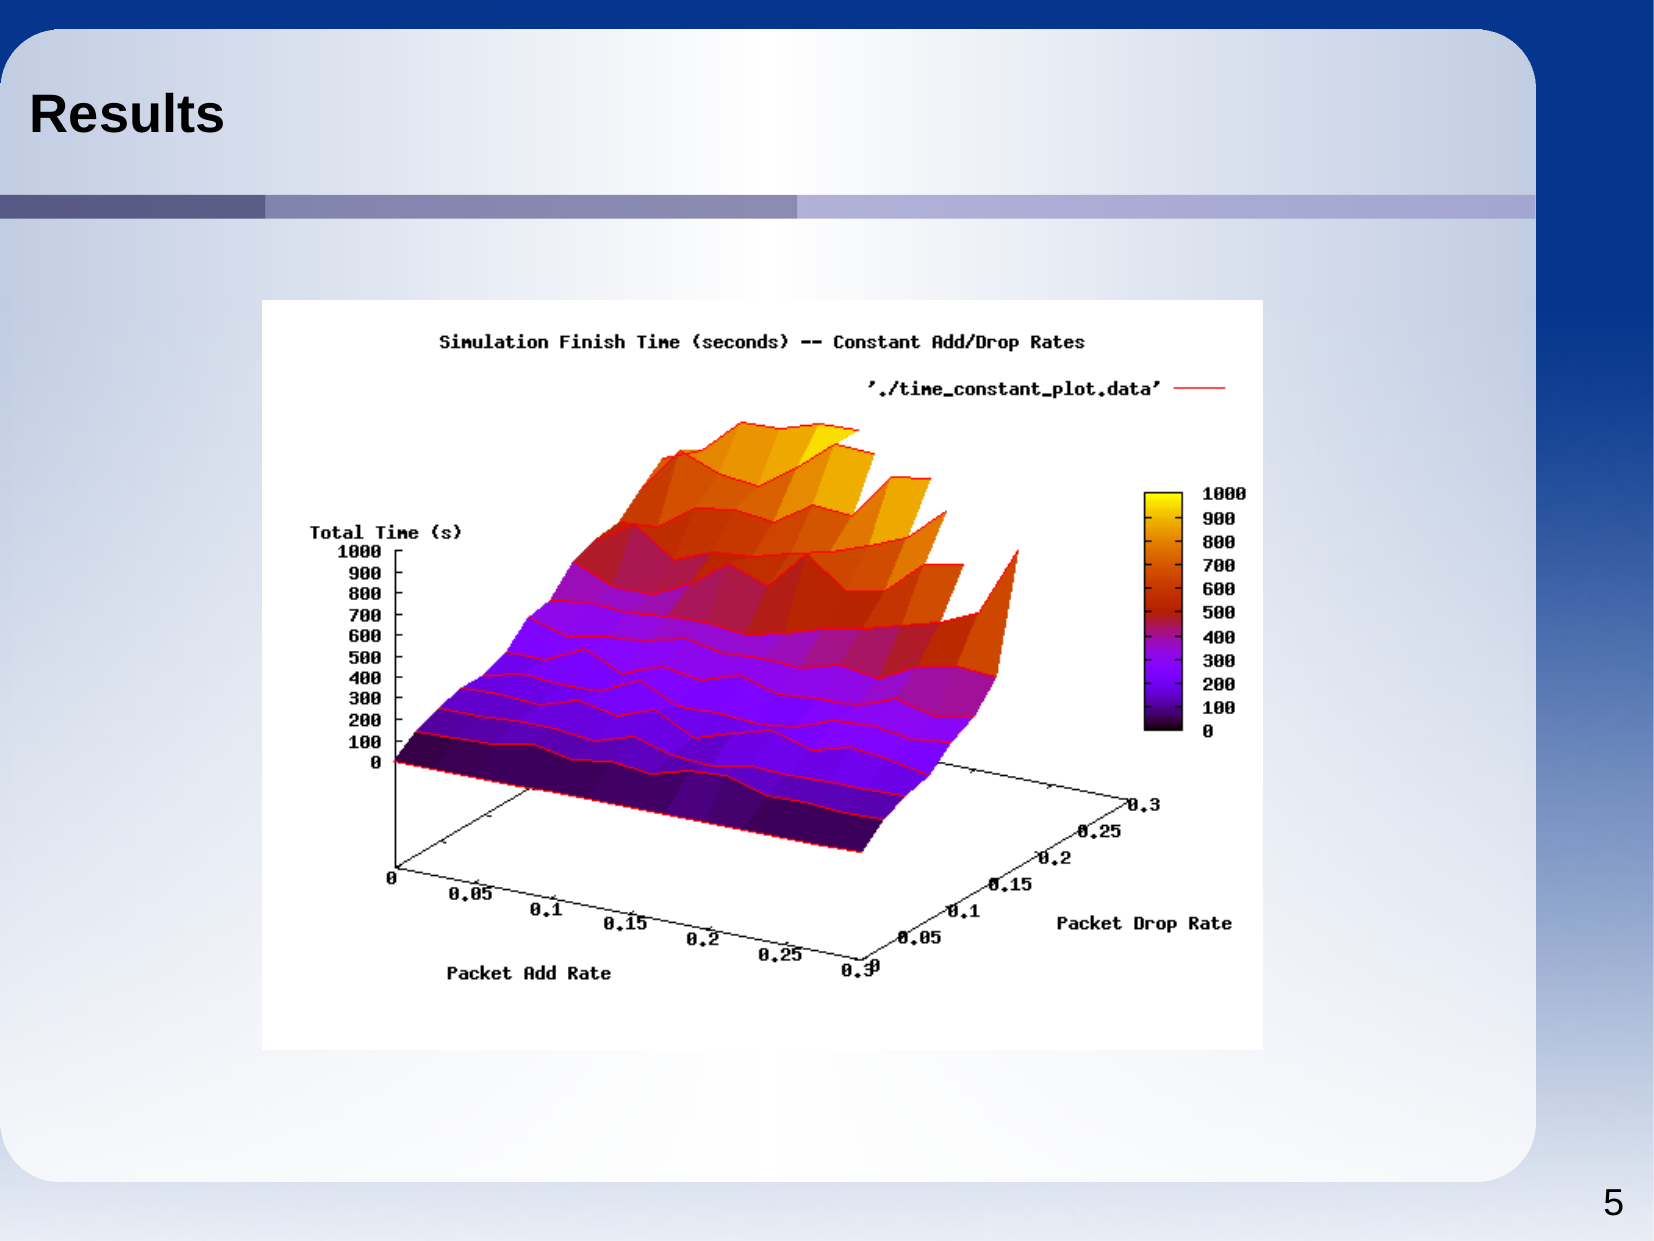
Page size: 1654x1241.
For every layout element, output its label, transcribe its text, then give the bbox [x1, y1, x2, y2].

picture [0, 0, 1654, 1241]
picture [262, 300, 1263, 1051]
title Results [29, 56, 1506, 170]
